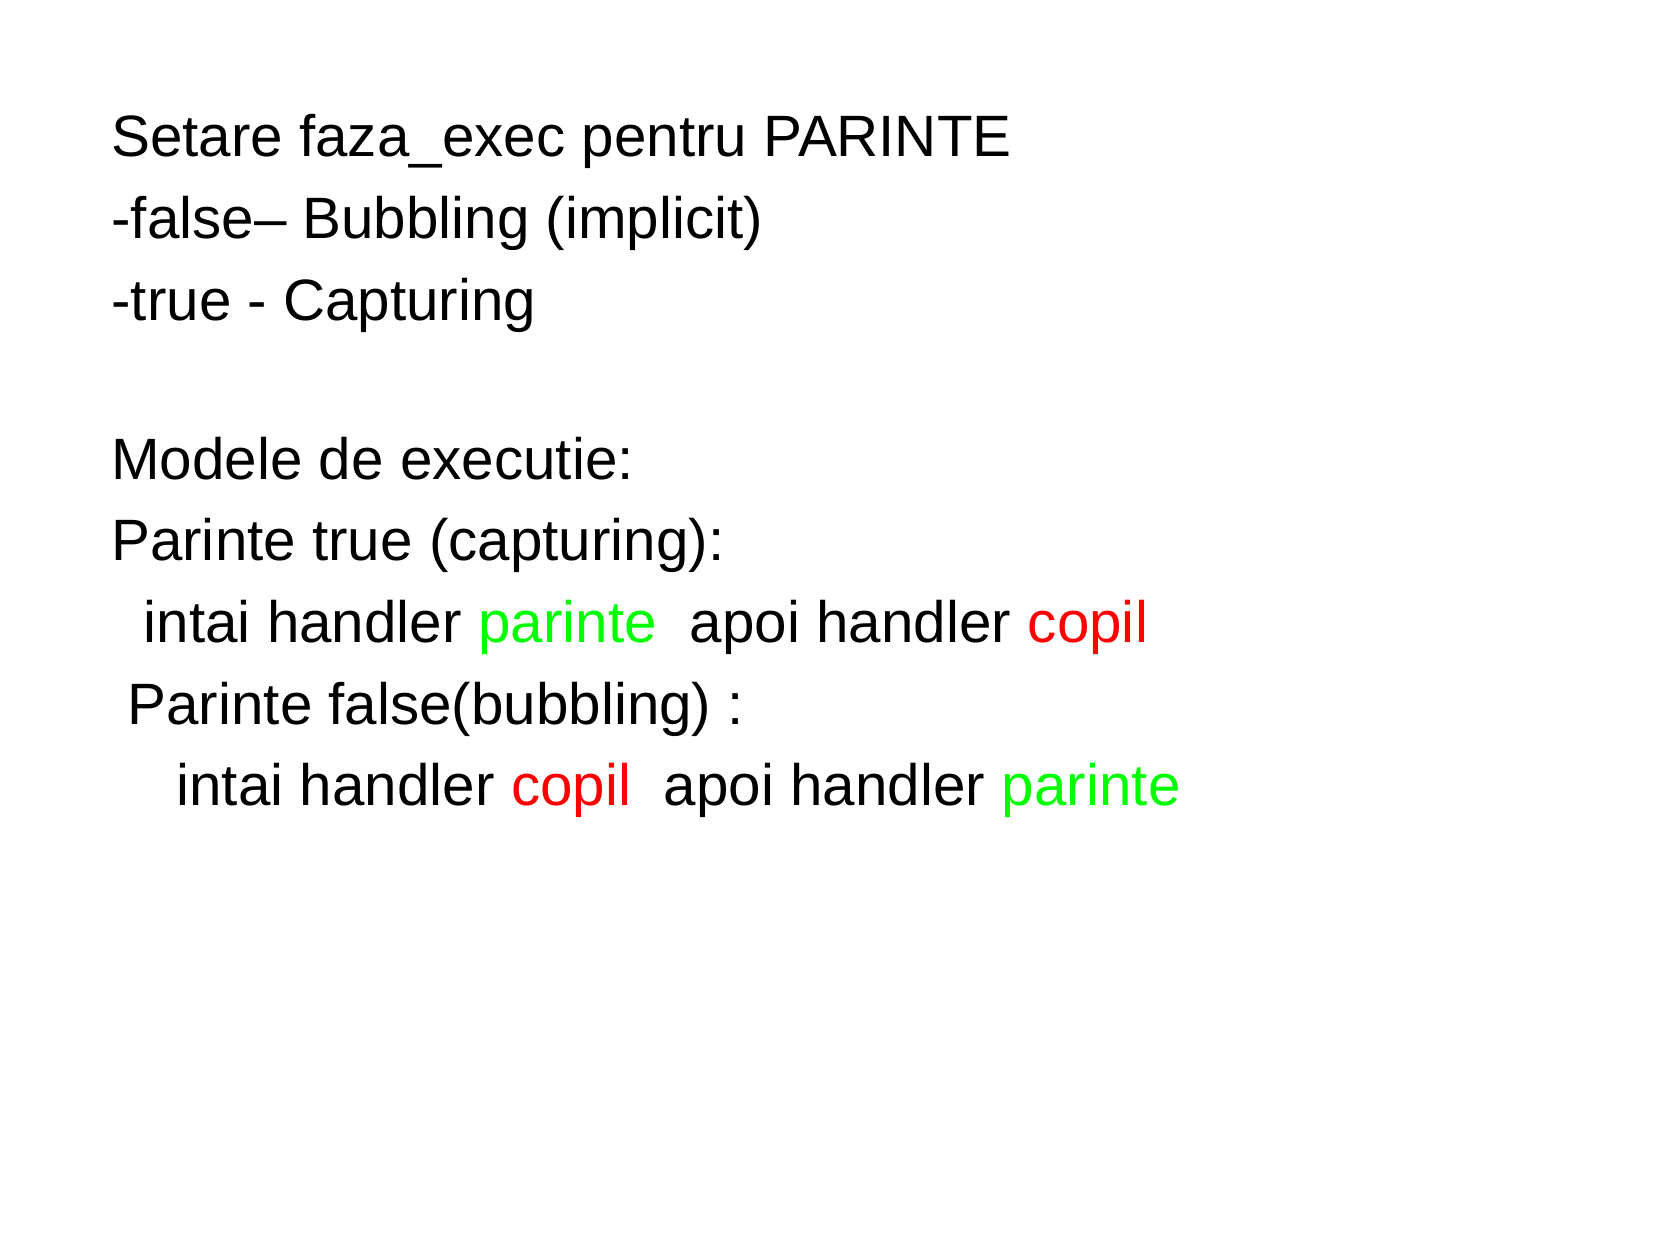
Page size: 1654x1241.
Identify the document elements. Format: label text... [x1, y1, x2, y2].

text_box Setare faza_exec pentru PARINTE -false– Bubbling (implicit) -true - Capturing Modele de executie: Parinte true (capturing): intai handler parinte apoi handler copil Parinte false(bubbling) : intai handler copil apoi handler parinte [96, 96, 1585, 1199]
